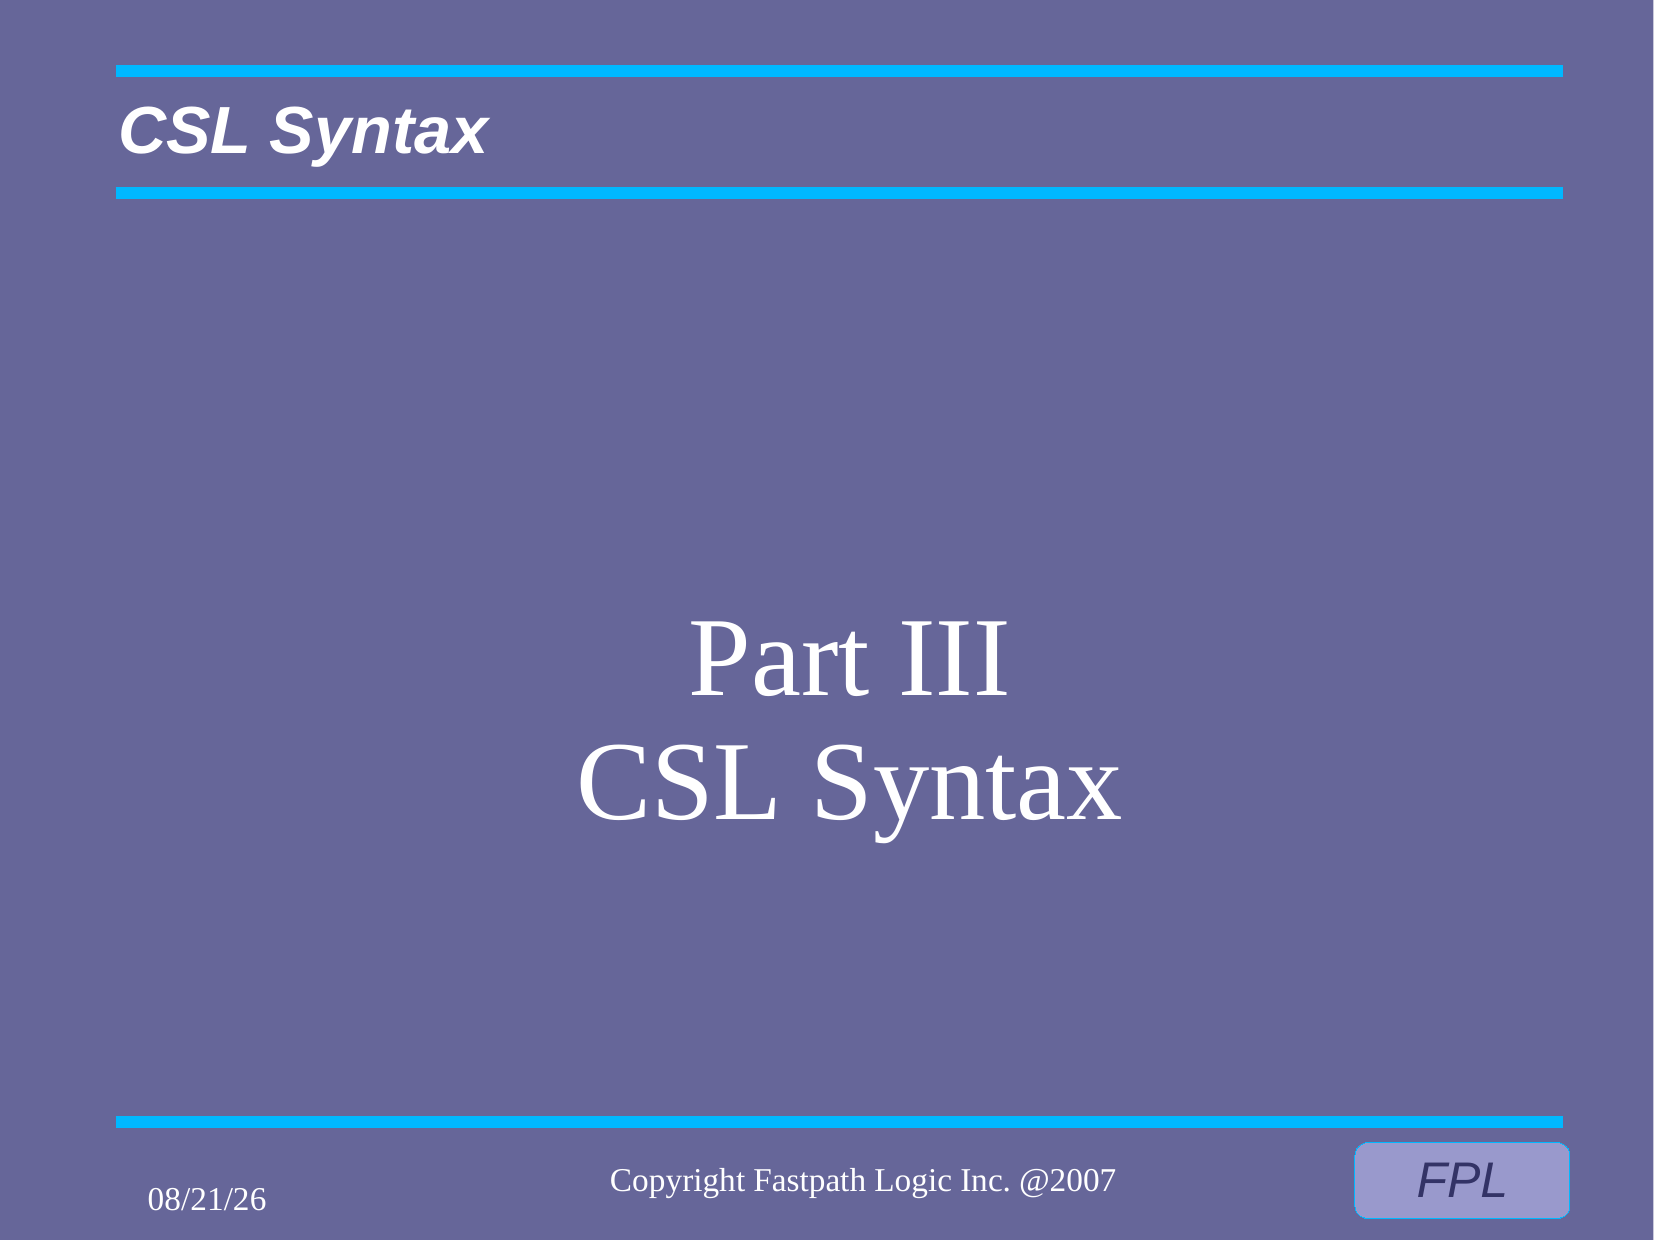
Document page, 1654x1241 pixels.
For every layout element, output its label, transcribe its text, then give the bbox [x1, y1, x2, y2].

list Part III CSL Syntax [121, 322, 1561, 1118]
title CSL Syntax [118, 41, 1531, 219]
